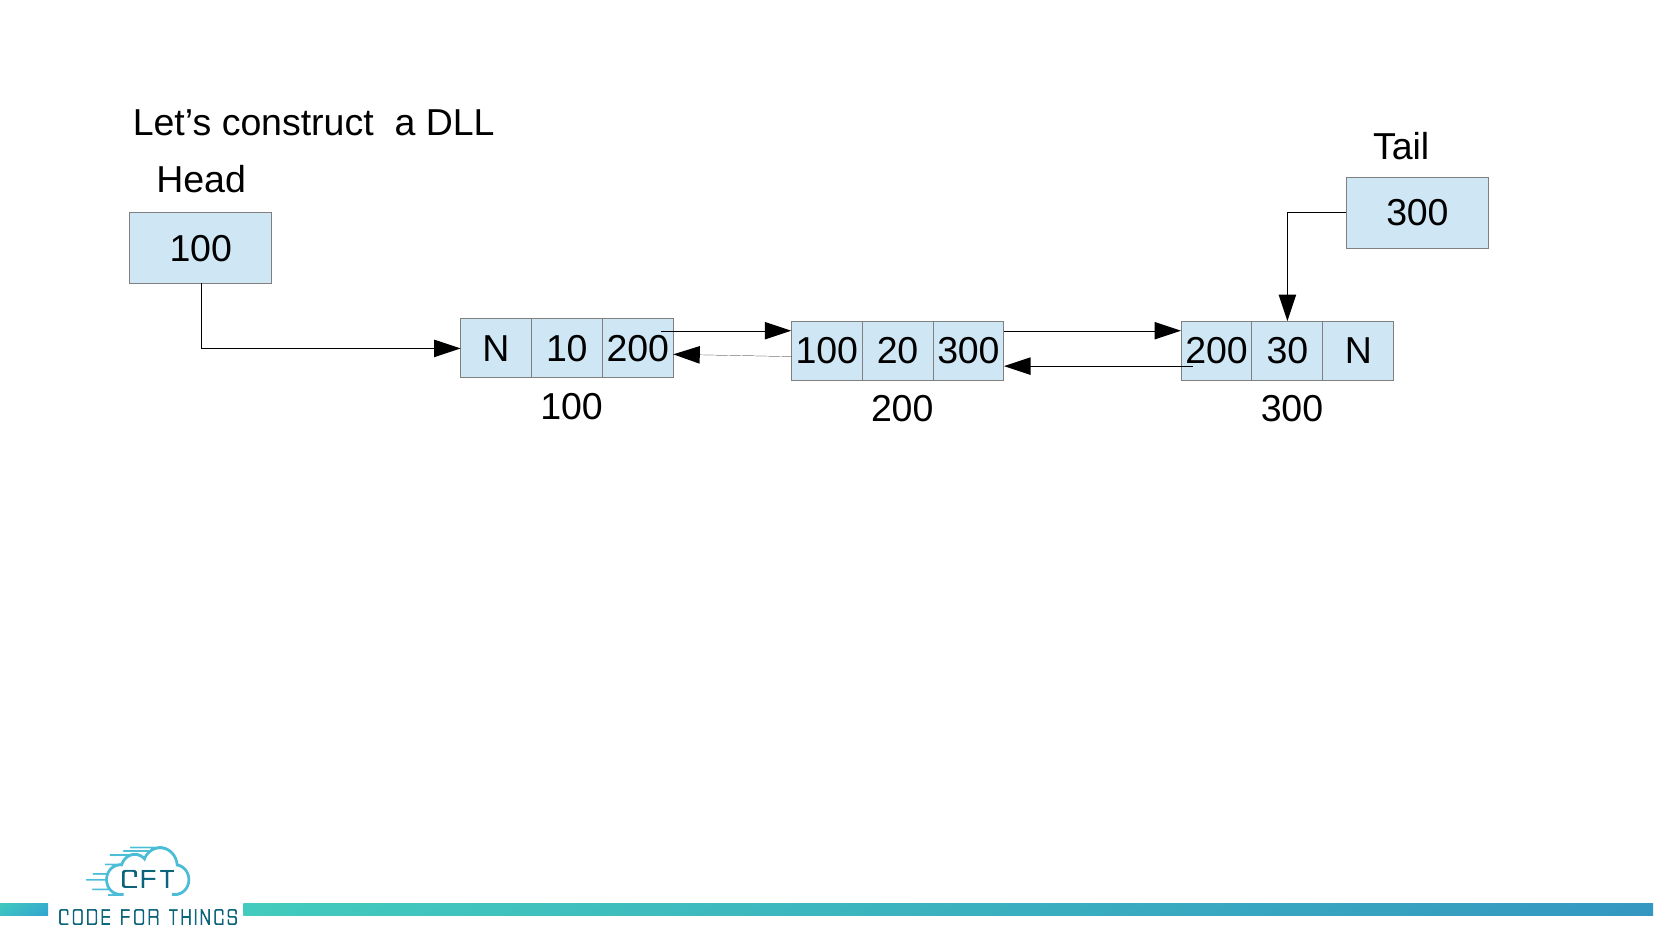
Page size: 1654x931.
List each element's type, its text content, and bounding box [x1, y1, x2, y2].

text_box 200 [856, 380, 949, 438]
text_box 300 [1246, 380, 1338, 438]
text_box 100 [791, 321, 862, 381]
text_box 100 [525, 377, 618, 435]
text_box Tail [1358, 118, 1444, 175]
text_box N [1323, 321, 1394, 381]
text_box 300 [1346, 177, 1489, 249]
text_box 30 [1251, 321, 1323, 380]
text_box 200 [1181, 321, 1251, 381]
text_box 10 [531, 318, 603, 377]
text_box 20 [862, 321, 934, 380]
text_box 100 [129, 212, 272, 284]
text_box 200 [603, 318, 674, 378]
text_box N [460, 318, 531, 378]
text_box 300 [934, 321, 1004, 381]
picture [59, 846, 237, 925]
text_box Head [141, 151, 261, 209]
text_box Let’s construct a DLL [118, 94, 510, 152]
